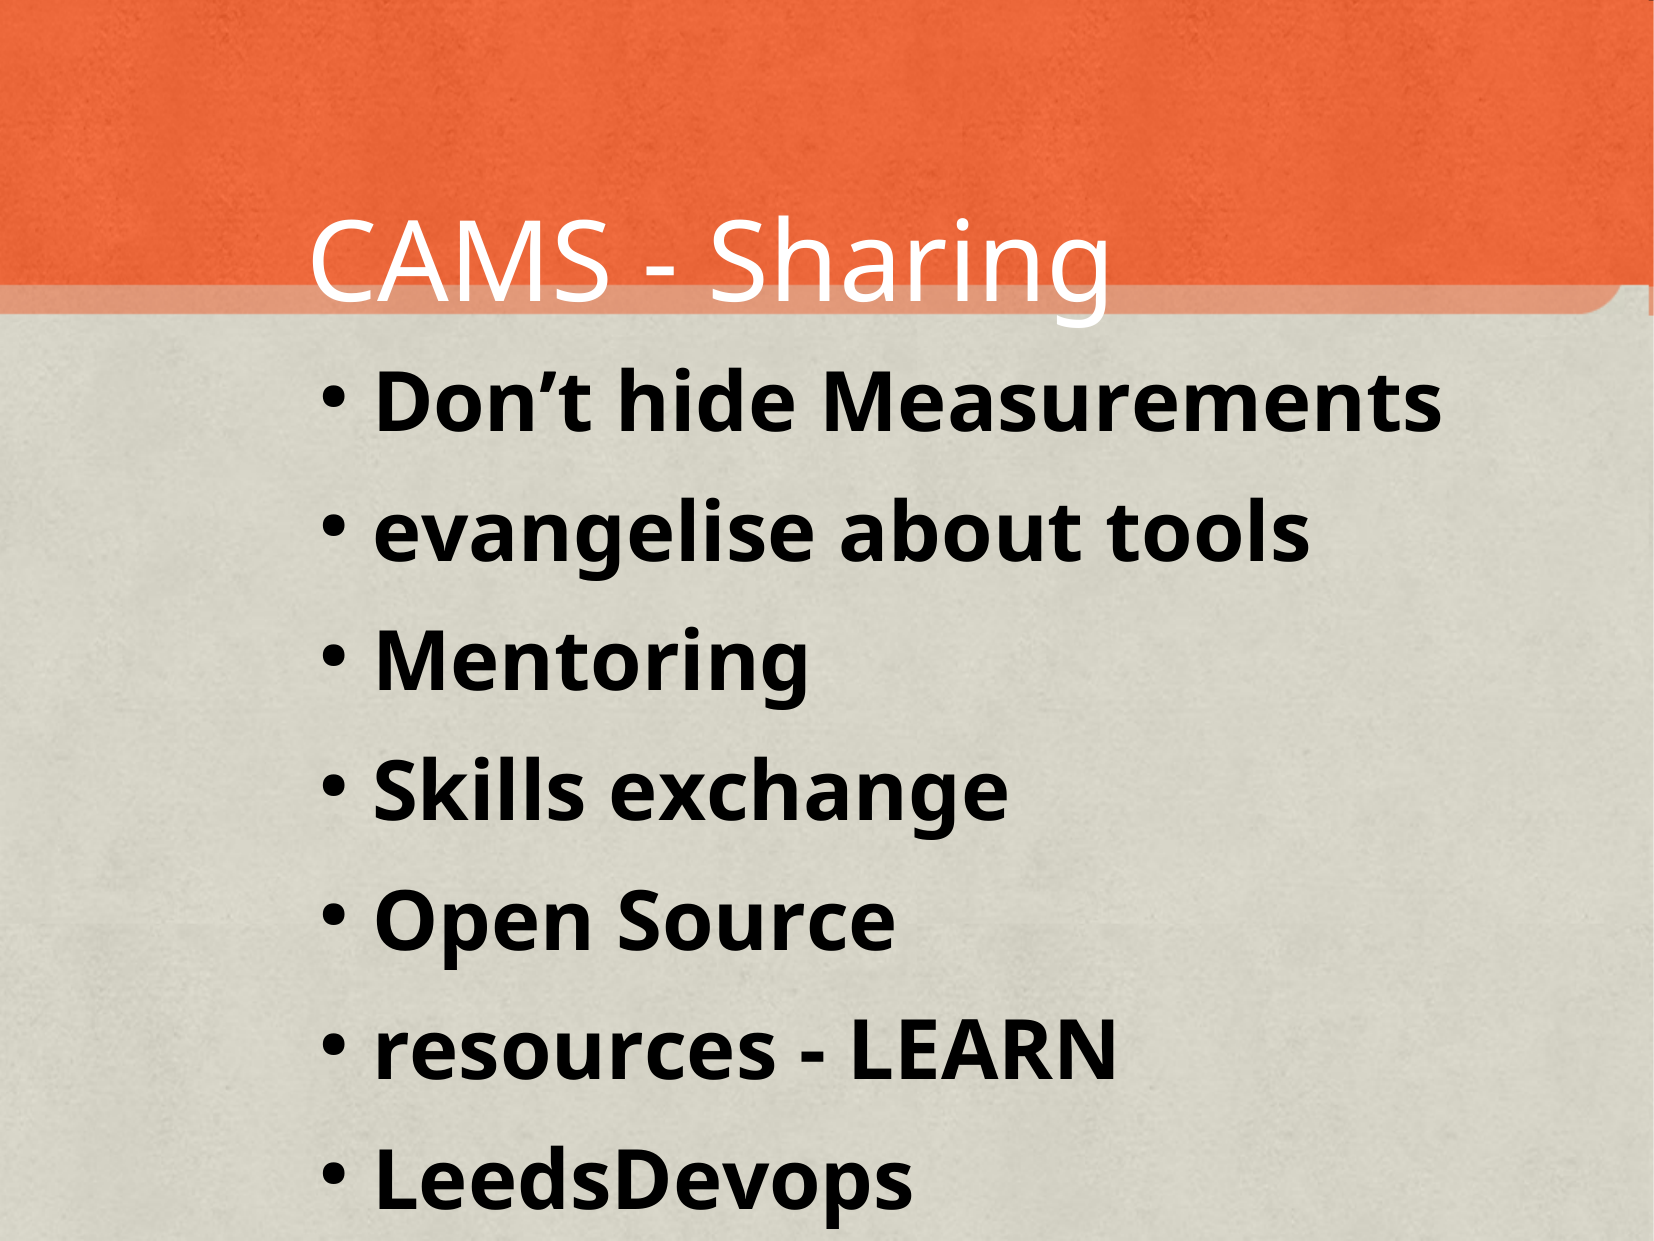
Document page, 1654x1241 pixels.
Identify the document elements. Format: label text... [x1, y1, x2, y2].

list Don’t hide Measurements evangelise about tools Mentoring Skills exchange Open Source resources - LEARN LeedsDevops [301, 348, 1588, 1241]
picture [0, 0, 1654, 1241]
title CAMS - Sharing [306, 189, 1654, 317]
